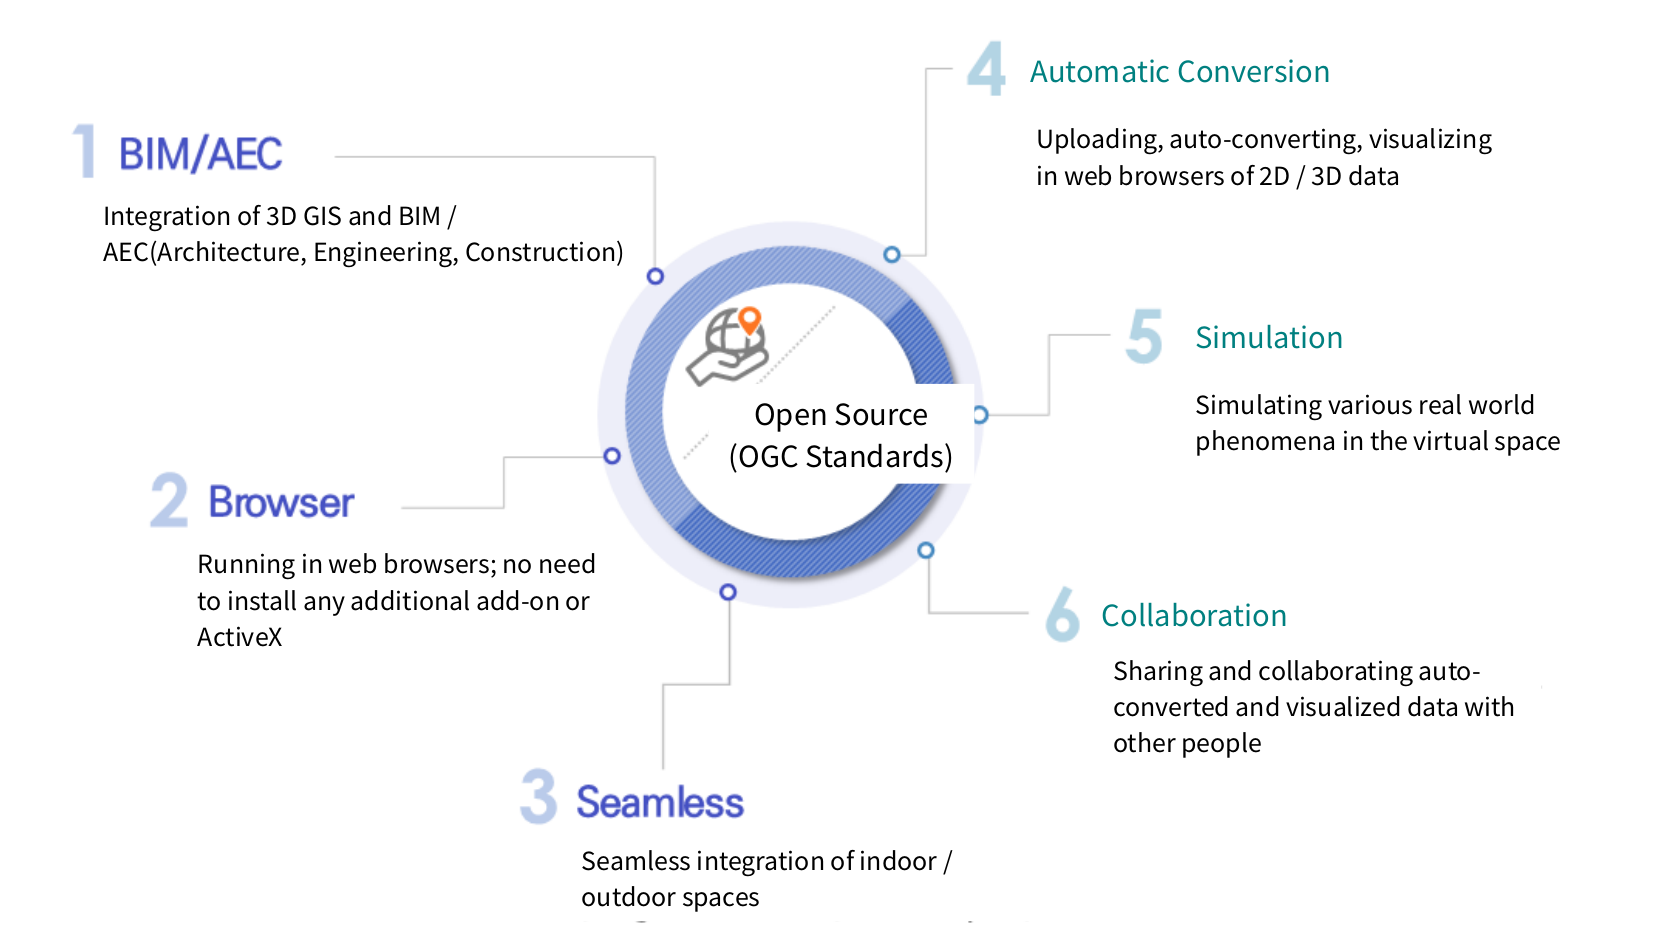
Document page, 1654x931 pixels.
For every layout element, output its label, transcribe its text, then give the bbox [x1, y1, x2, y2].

text_box Open Source (OGC Standards) [708, 383, 975, 484]
text_box Running in web browsers; no need to install any additional add-on or ActiveX [183, 537, 632, 662]
text_box Sharing and collaborating auto-converted and visualized data with other people [1098, 644, 1542, 768]
picture [21, 0, 1638, 931]
text_box Collaboration [1080, 584, 1309, 643]
text_box Simulation [1175, 307, 1365, 365]
text_box Seamless integration of indoor / outdoor spaces [566, 833, 1063, 922]
text_box Automatic Conversion [1009, 41, 1353, 99]
text_box Simulating various real world phenomena in the virtual space [1181, 378, 1625, 466]
text_box Uploading, auto-converting, visualizing in web browsers of 2D / 3D data [1021, 112, 1512, 200]
text_box Integration of 3D GIS and BIM / AEC(Architecture, Engineering, Construction) [88, 189, 644, 277]
